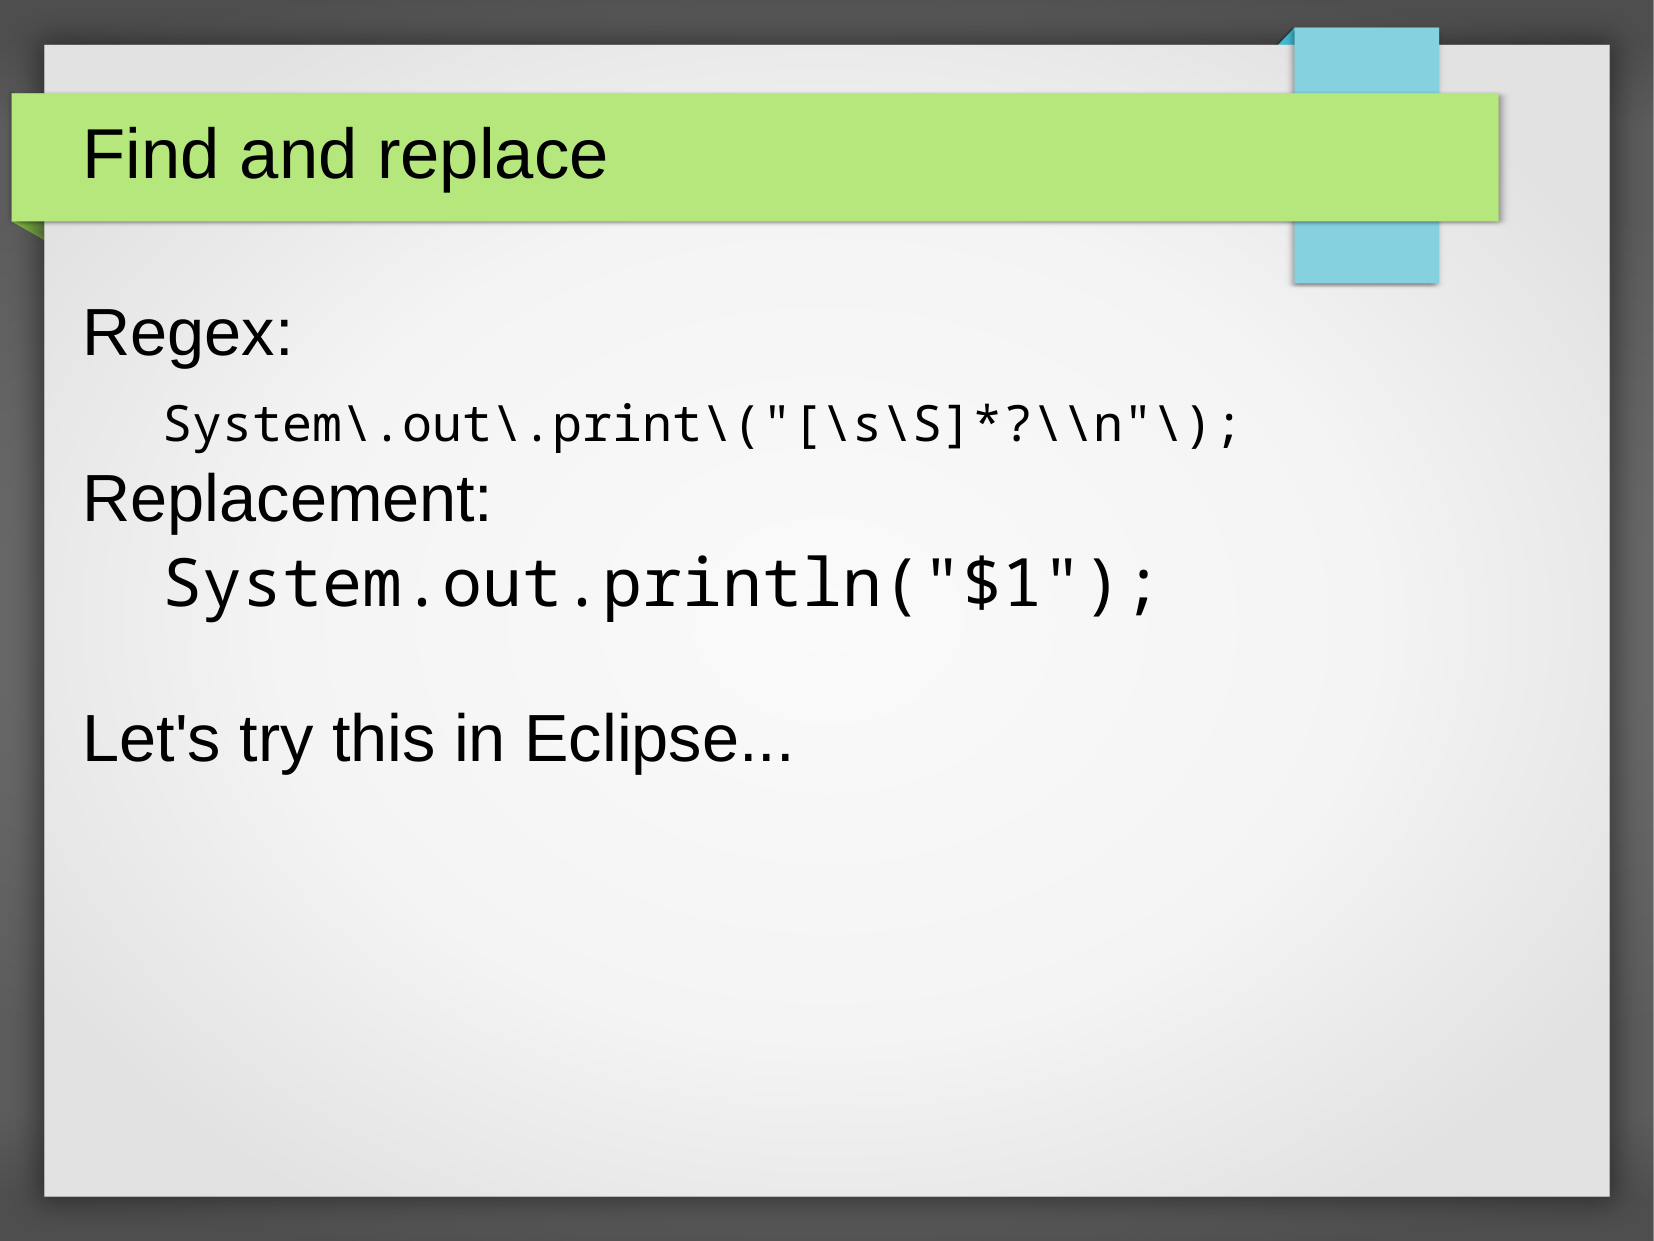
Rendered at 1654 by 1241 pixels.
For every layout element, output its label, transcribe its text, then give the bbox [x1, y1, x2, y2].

picture [0, 0, 1654, 1241]
subtitle Regex: System\.out\.print\("[\s\S]*?\\n"\); Replacement: System.out.println("$1"); Let's try this in Eclipse... [82, 295, 1571, 1015]
title Find and replace [82, 94, 1264, 213]
